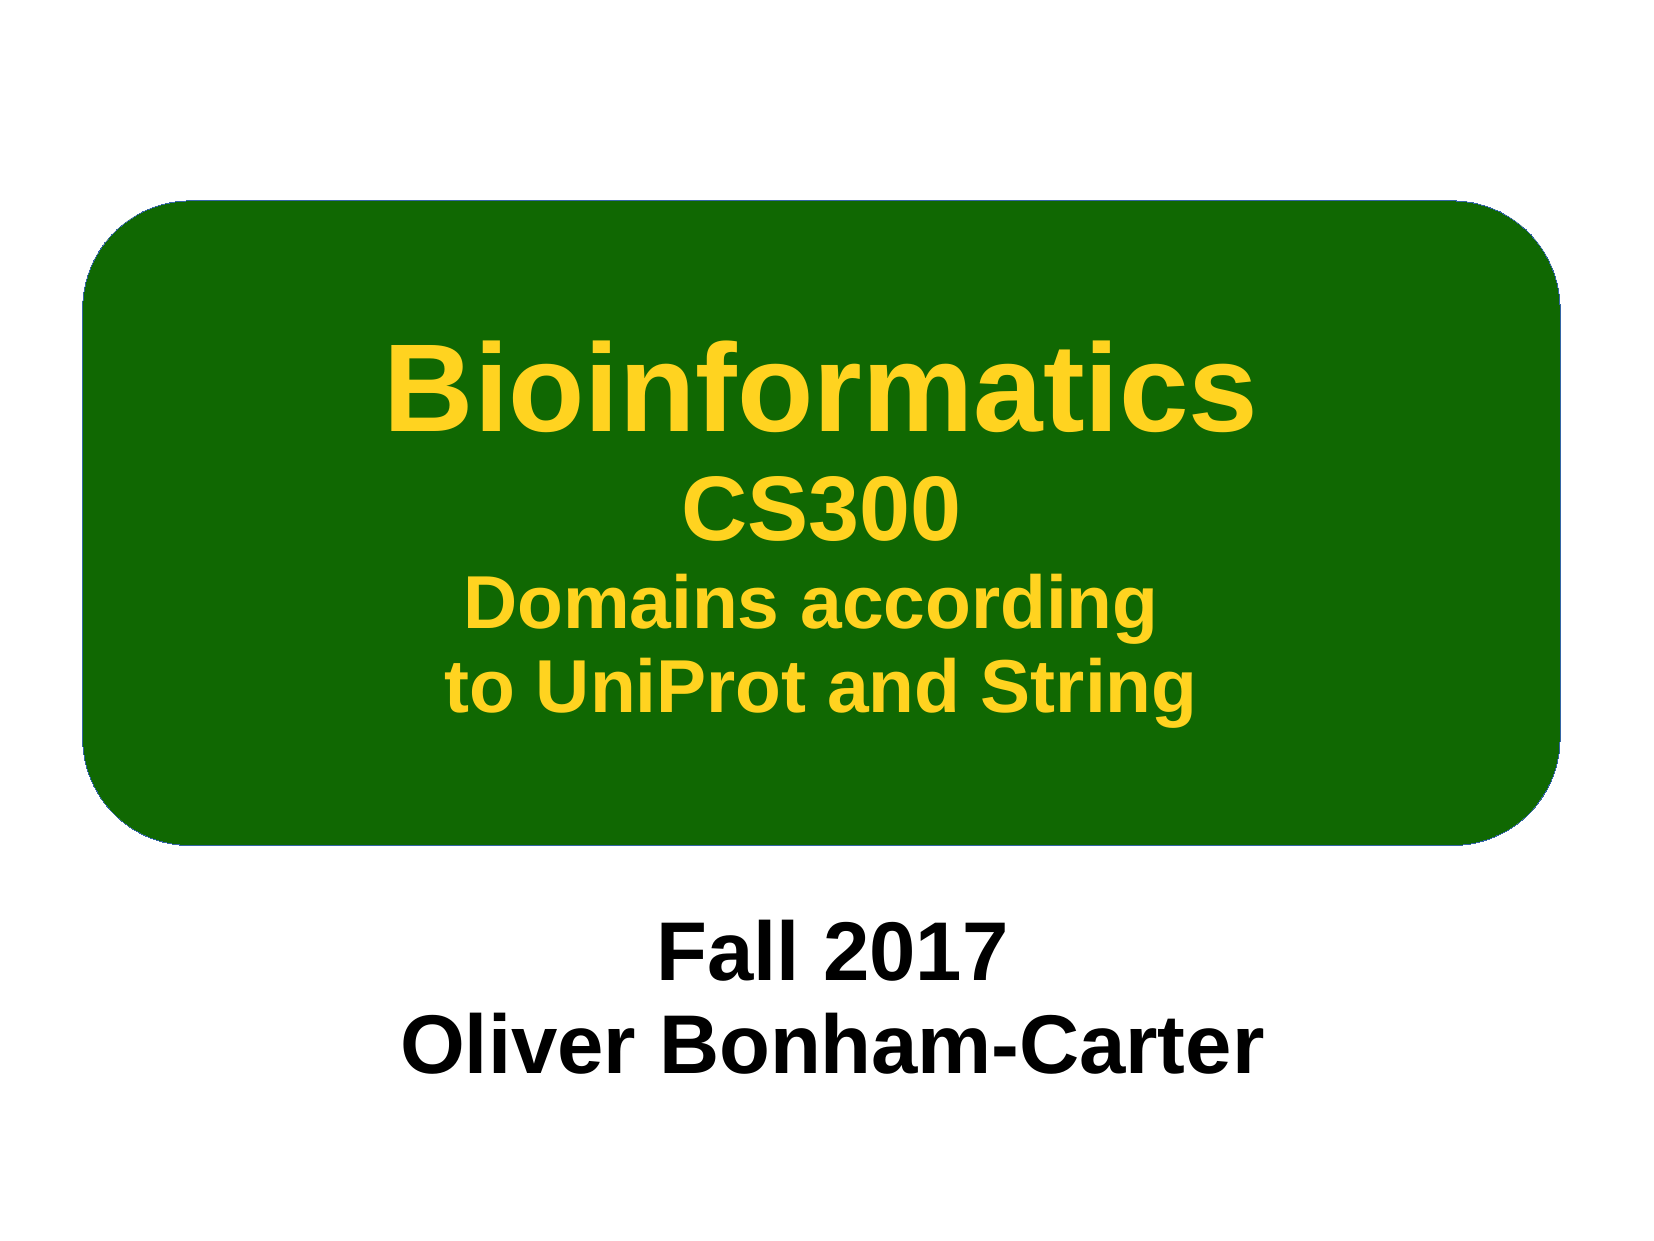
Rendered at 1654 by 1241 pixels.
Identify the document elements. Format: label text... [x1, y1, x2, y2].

text_box Bioinformatics CS300 Domains according to UniProt and String [82, 200, 1561, 846]
text_box Fall 2017 Oliver Bonham-Carter [385, 898, 1281, 1100]
